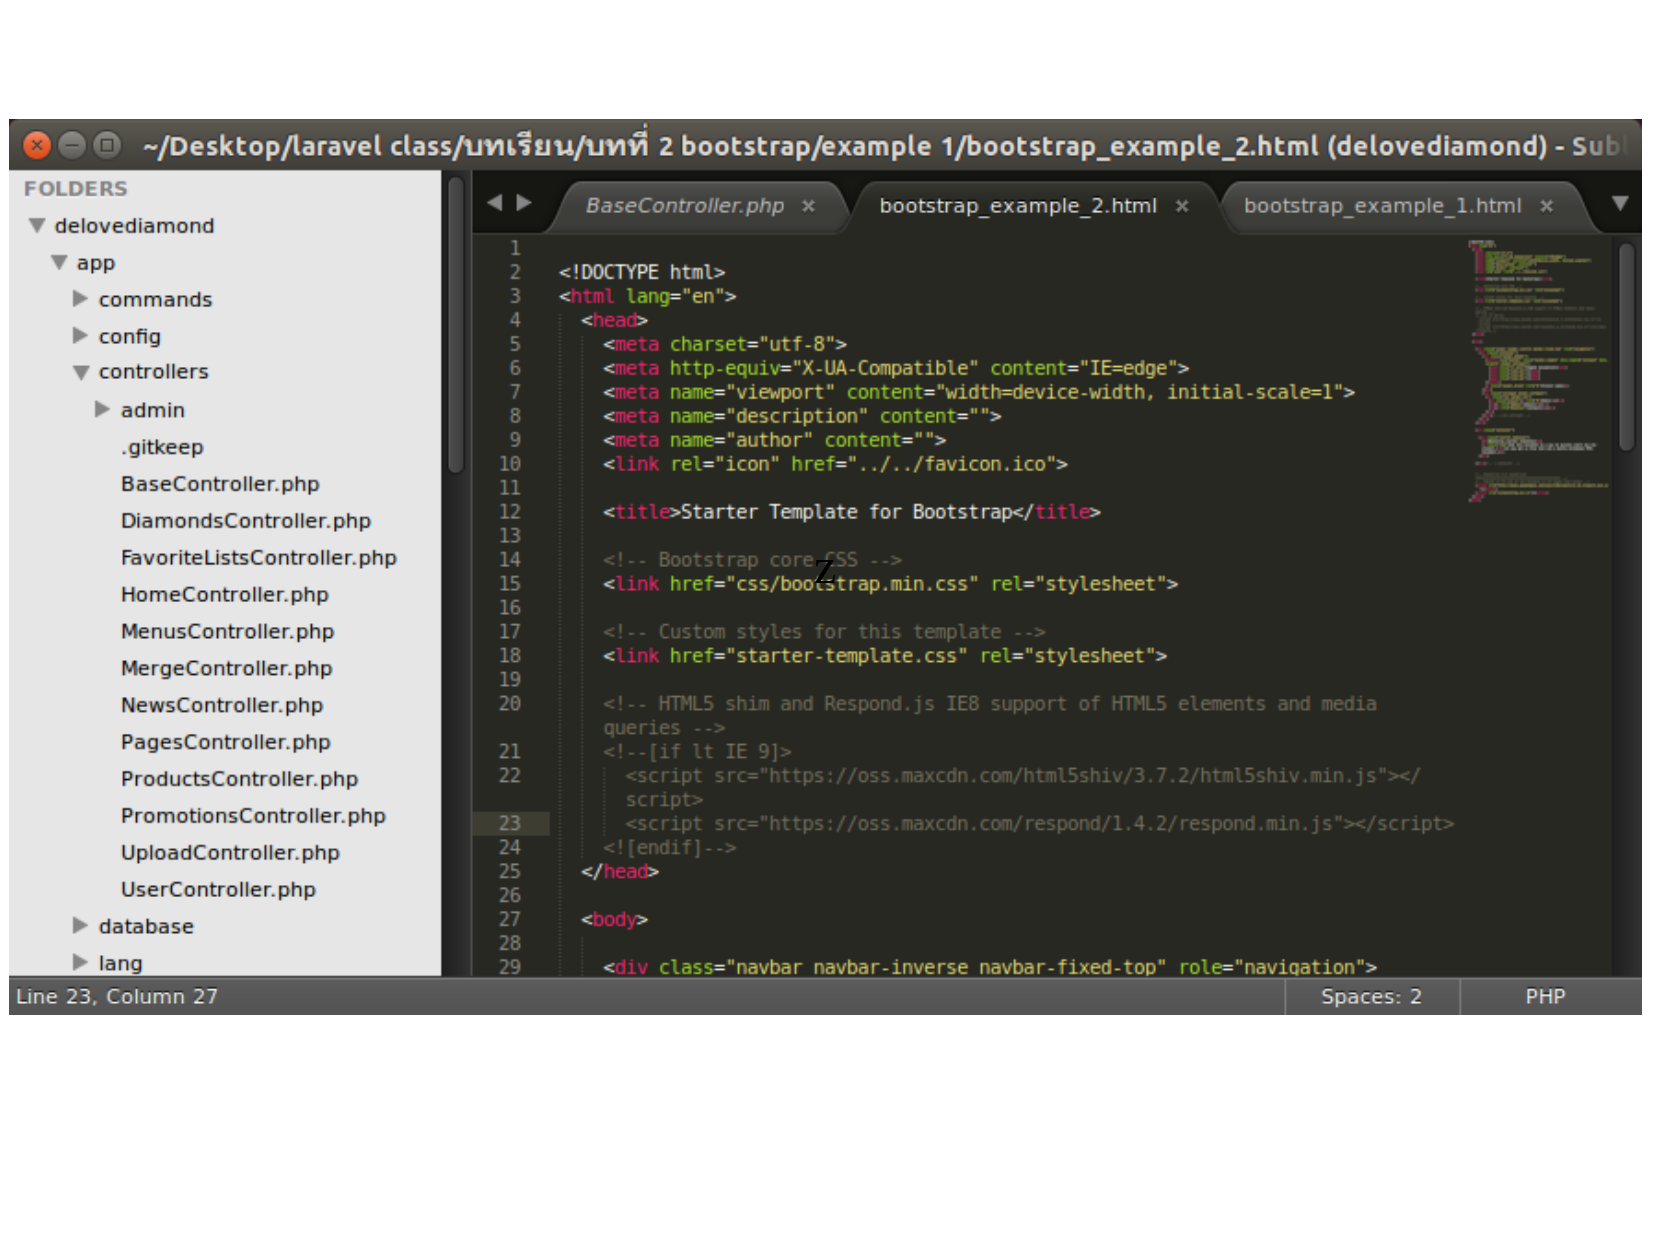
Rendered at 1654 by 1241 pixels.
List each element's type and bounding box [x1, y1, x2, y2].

picture [9, 119, 1642, 1015]
